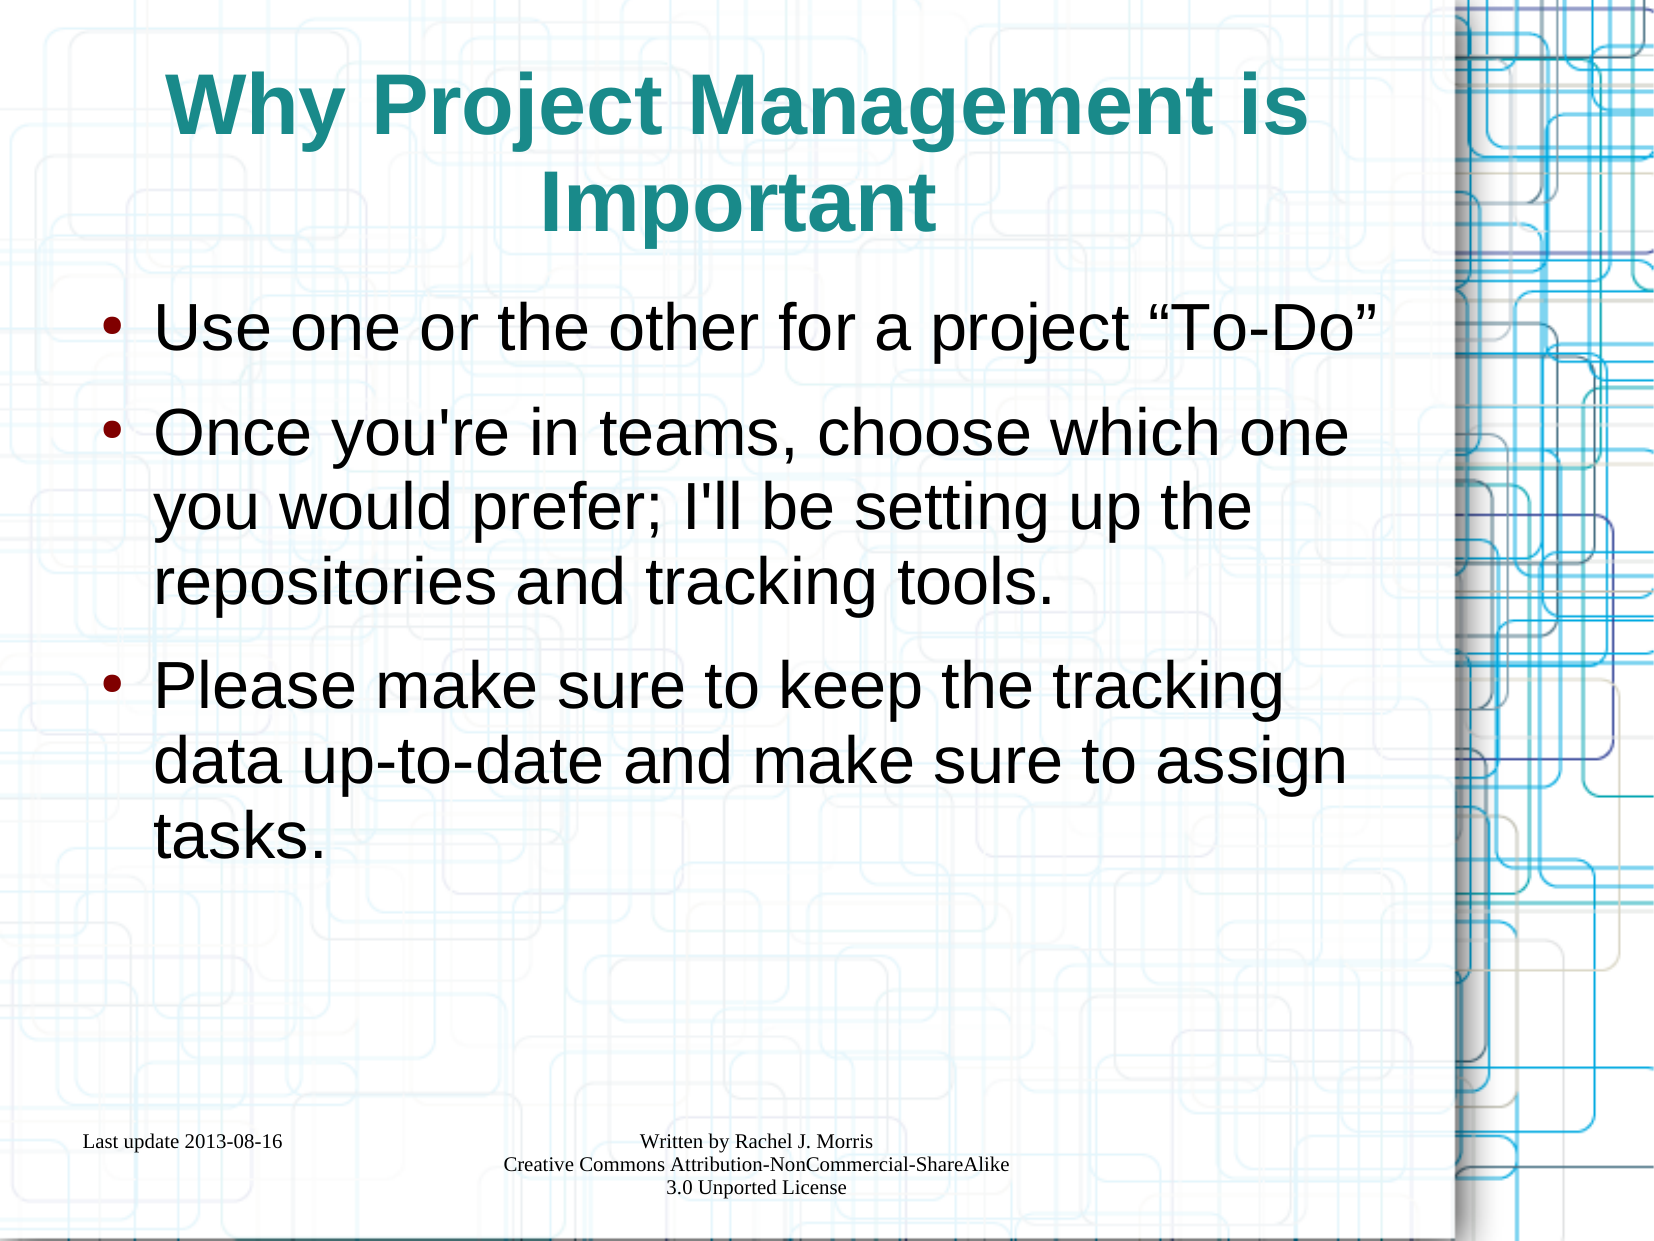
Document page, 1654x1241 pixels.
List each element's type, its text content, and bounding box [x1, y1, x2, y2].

title Why Project Management is Important [59, 49, 1418, 257]
list Use one or the other for a project “To-Do” Once you're in teams, choose which one you would prefer; I'll be setting up the repositories and tracking tools. Please make sure to keep the tracking data up-to-date and make sure to assign tasks. [82, 290, 1418, 1010]
picture [0, 0, 1654, 1241]
